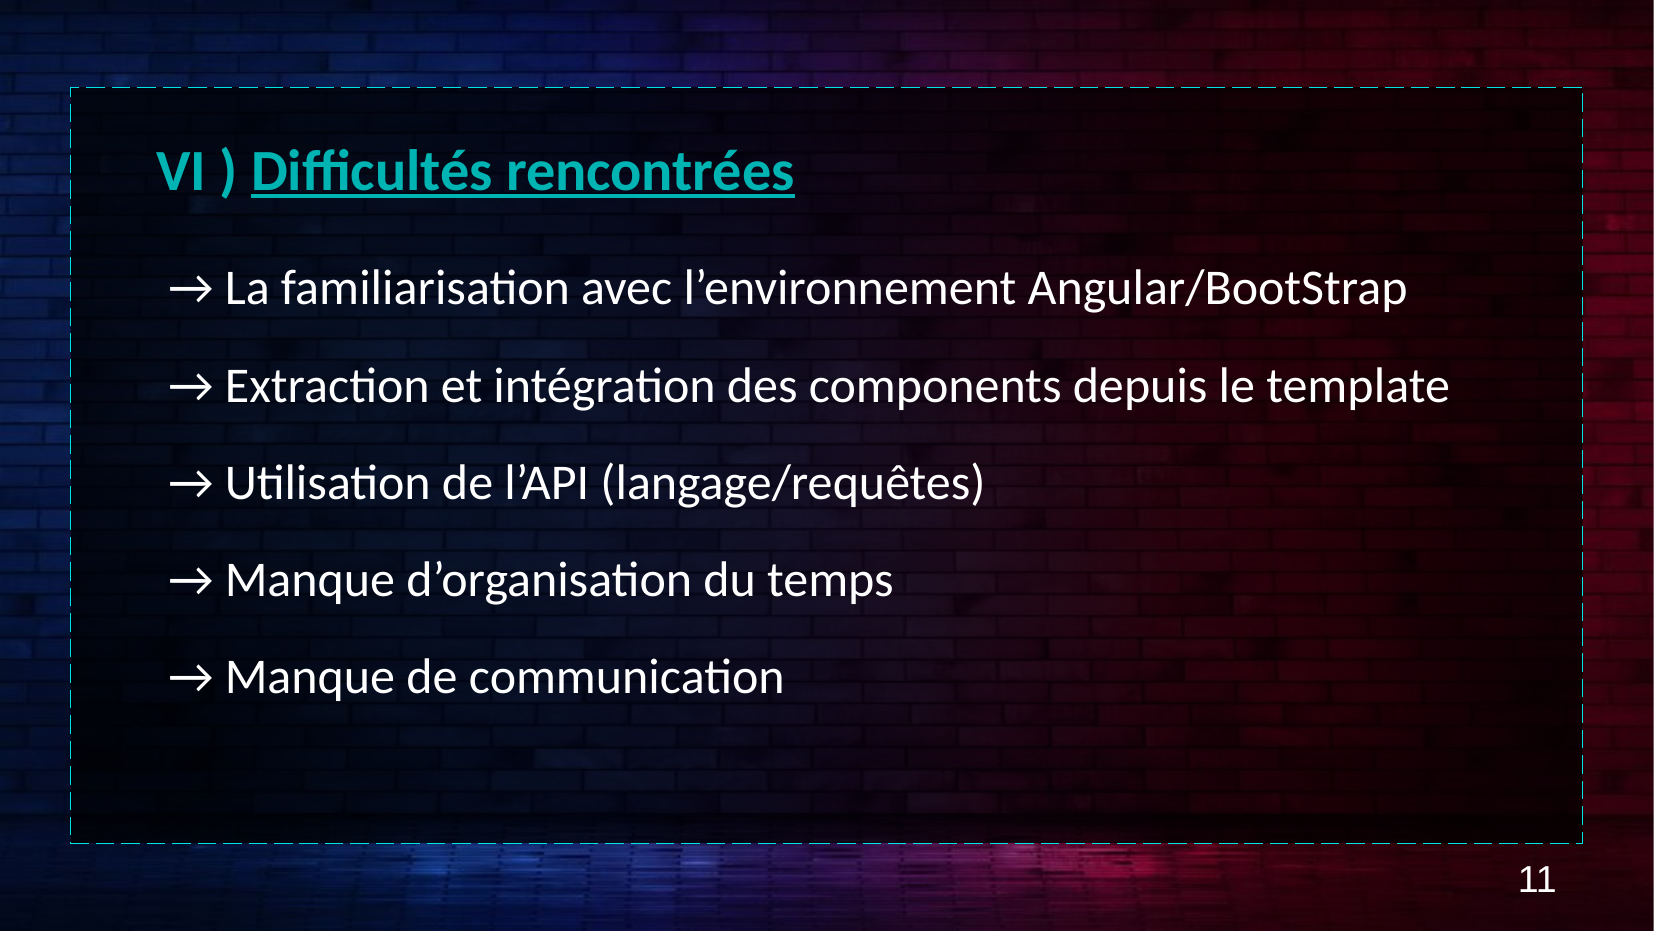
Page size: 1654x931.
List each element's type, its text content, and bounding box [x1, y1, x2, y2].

text_box → La familiarisation avec l’environnement Angular/BootStrap → Extraction et intégration des components depuis le template → Utilisation de l’API (langage/requêtes) → Manque d’organisation du temps → Manque de communication [153, 259, 1524, 931]
picture [0, 0, 1654, 931]
text_box VI ) Difficultés rencontrées [141, 139, 1063, 330]
text_box [70, 87, 1583, 844]
